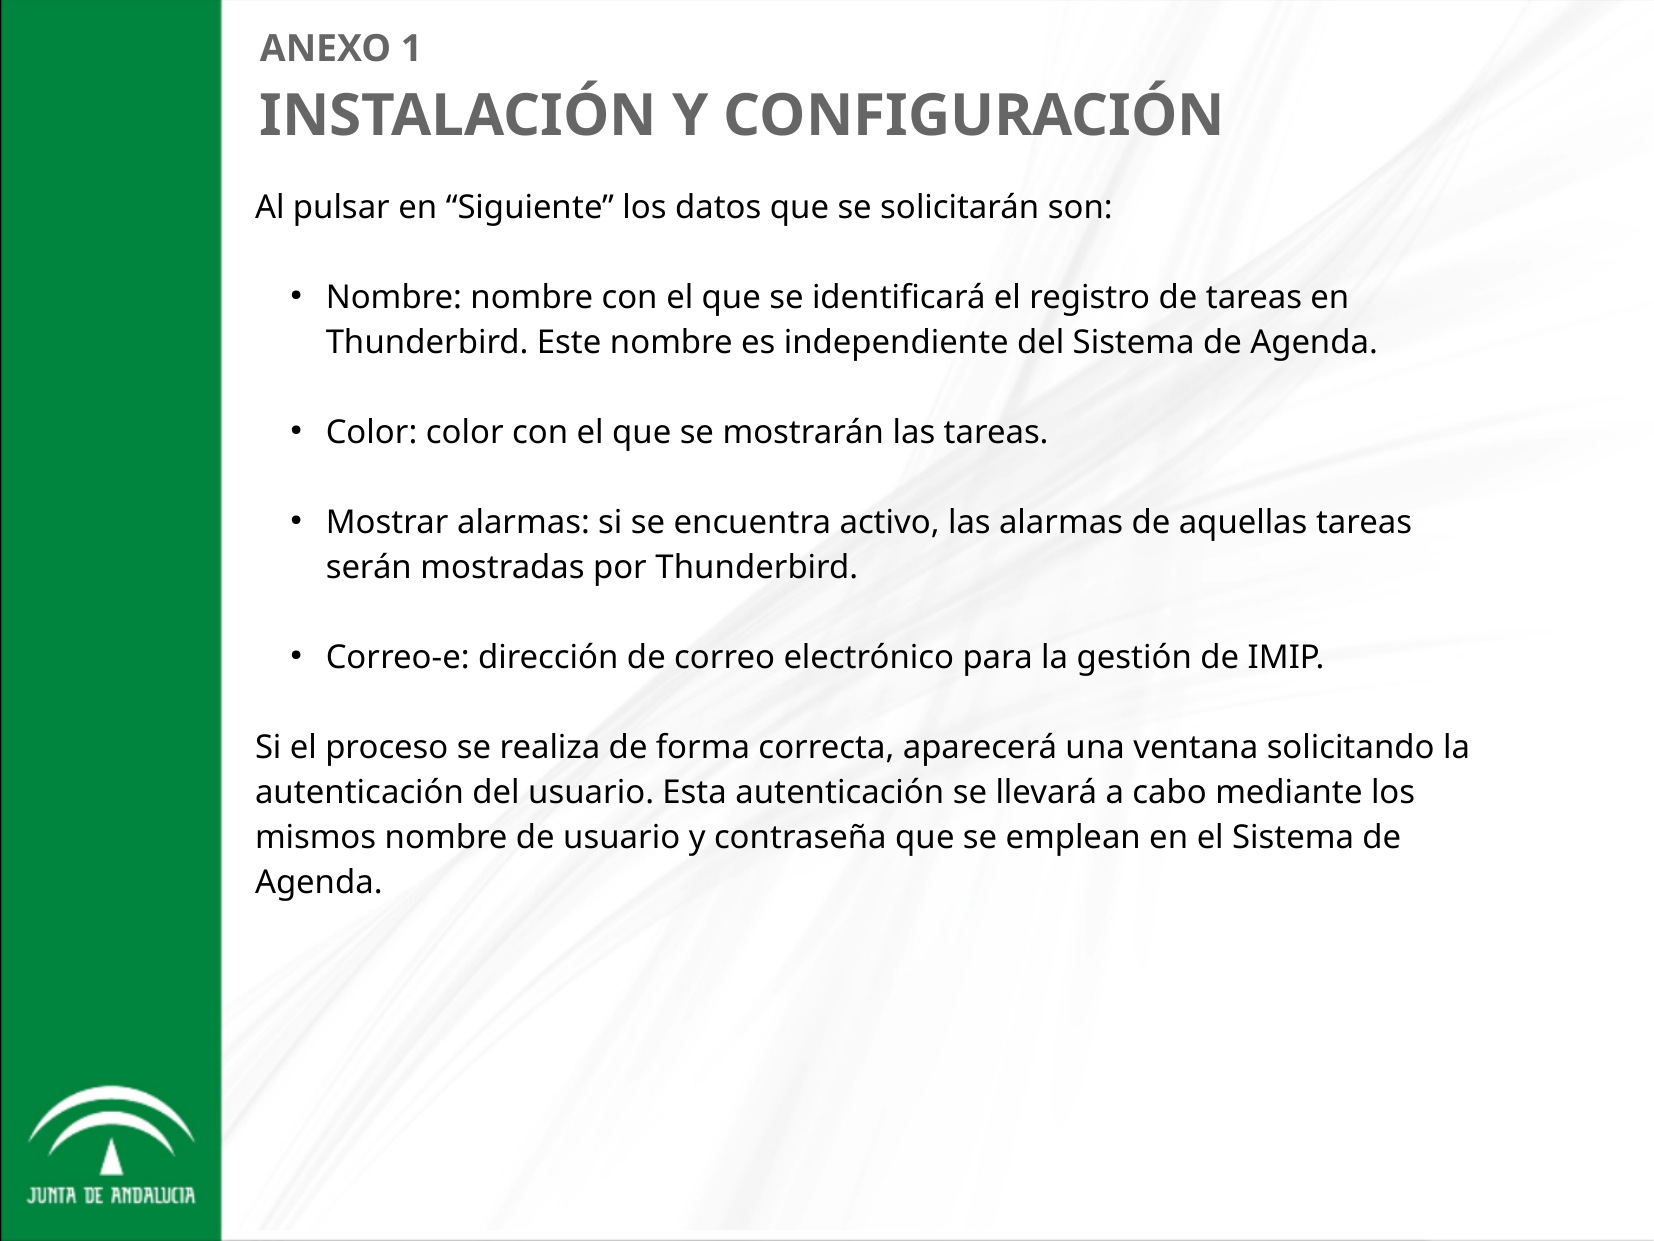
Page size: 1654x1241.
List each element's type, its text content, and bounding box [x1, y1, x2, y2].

title ANEXO 1 INSTALACIÓN Y CONFIGURACIÓN [259, 30, 1577, 143]
picture [0, 0, 1654, 1241]
text_box Al pulsar en “Siguiente” los datos que se solicitarán son: Nombre: nombre con el que se identificará el registro de tareas en Thunderbird. Este nombre es independiente del Sistema de Agenda. Color: color con el que se mostrarán las tareas. Mostrar alarmas: si se encuentra activo, las alarmas de aquellas tareas serán mostradas por Thunderbird. Correo-e: dirección de correo electrónico para la gestión de IMIP. Si el proceso se realiza de forma correcta, aparecerá una ventana solicitando la autenticación del usuario. Esta autenticación se llevará a cabo mediante los mismos nombre de usuario y contraseña que se emplean en el Sistema de Agenda. [240, 176, 1524, 899]
